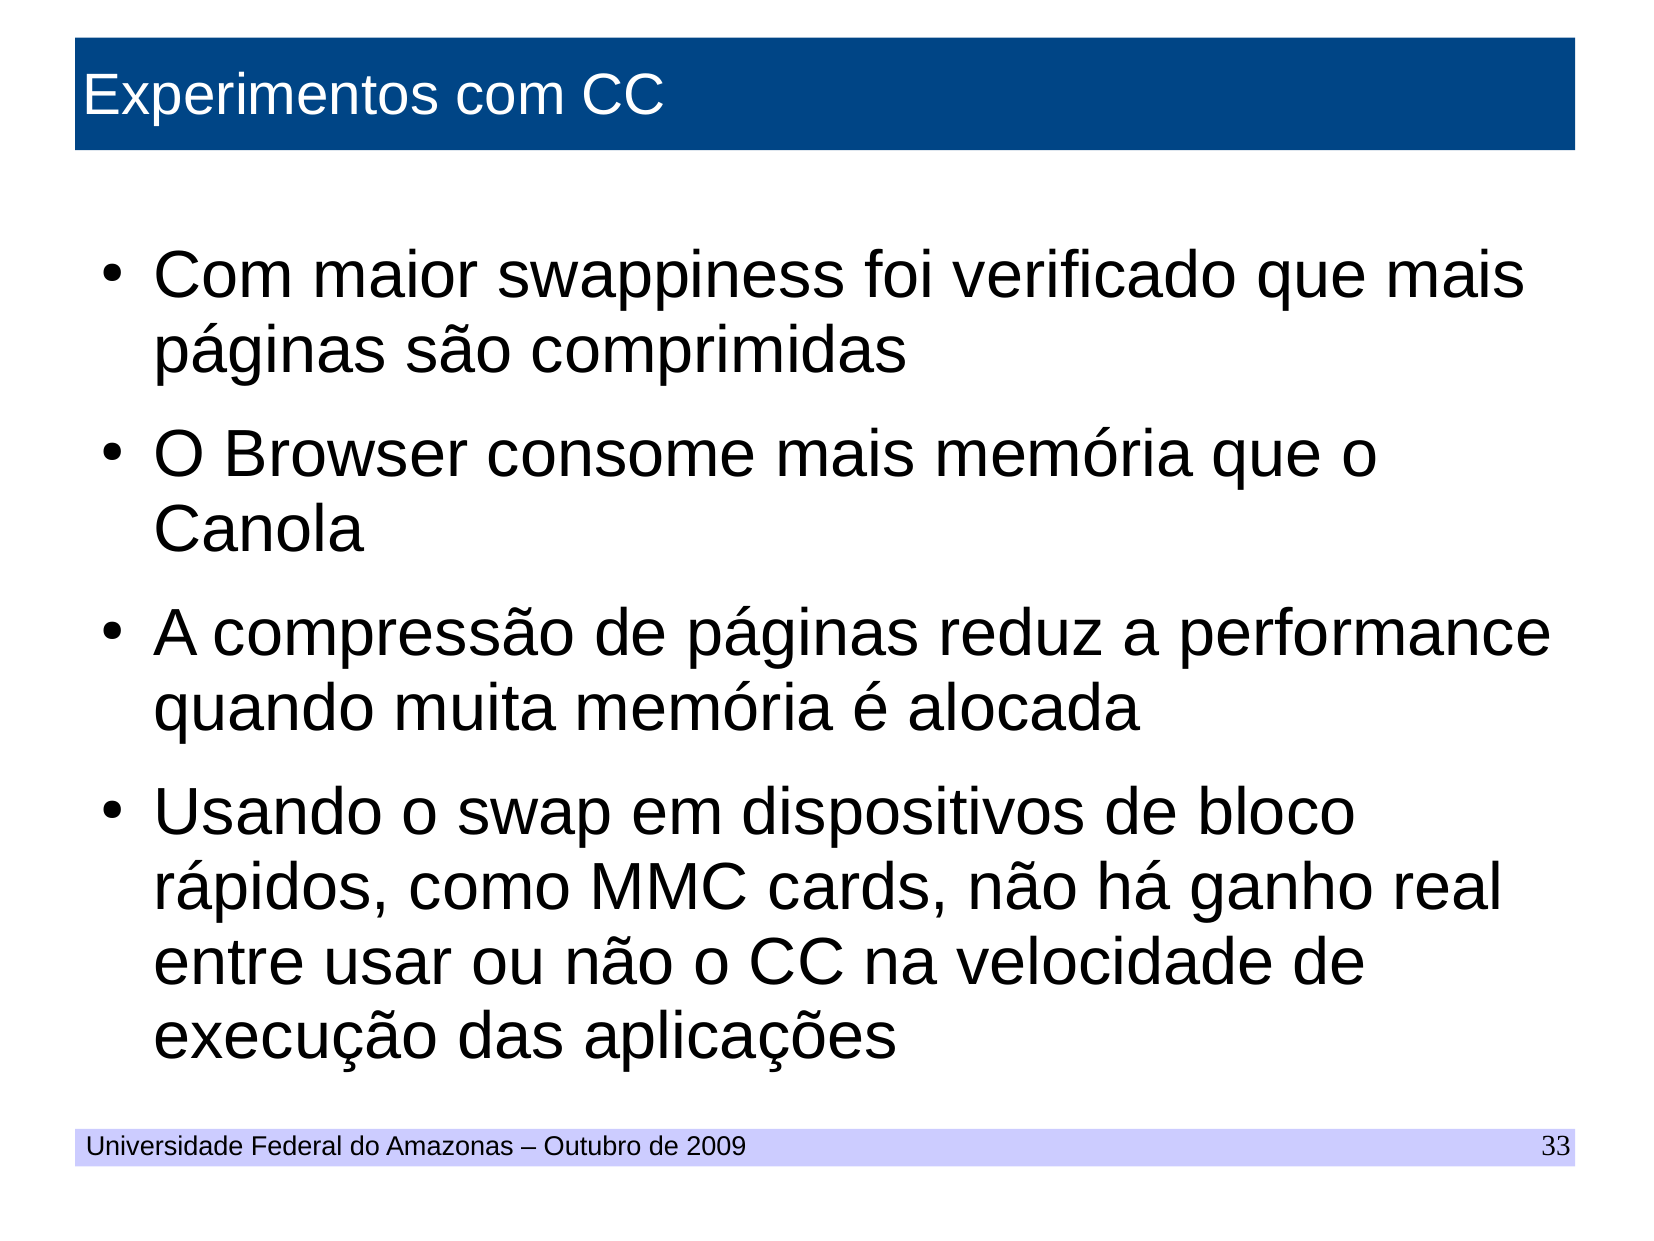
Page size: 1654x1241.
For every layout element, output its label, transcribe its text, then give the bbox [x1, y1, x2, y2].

list Com maior swappiness foi verificado que mais páginas são comprimidas O Browser consome mais memória que o Canola A compressão de páginas reduz a performance quando muita memória é alocada Usando o swap em dispositivos de bloco rápidos, como MMC cards, não há ganho real entre usar ou não o CC na velocidade de execução das aplicações [82, 237, 1571, 1071]
title Experimentos com CC [82, 43, 1571, 145]
